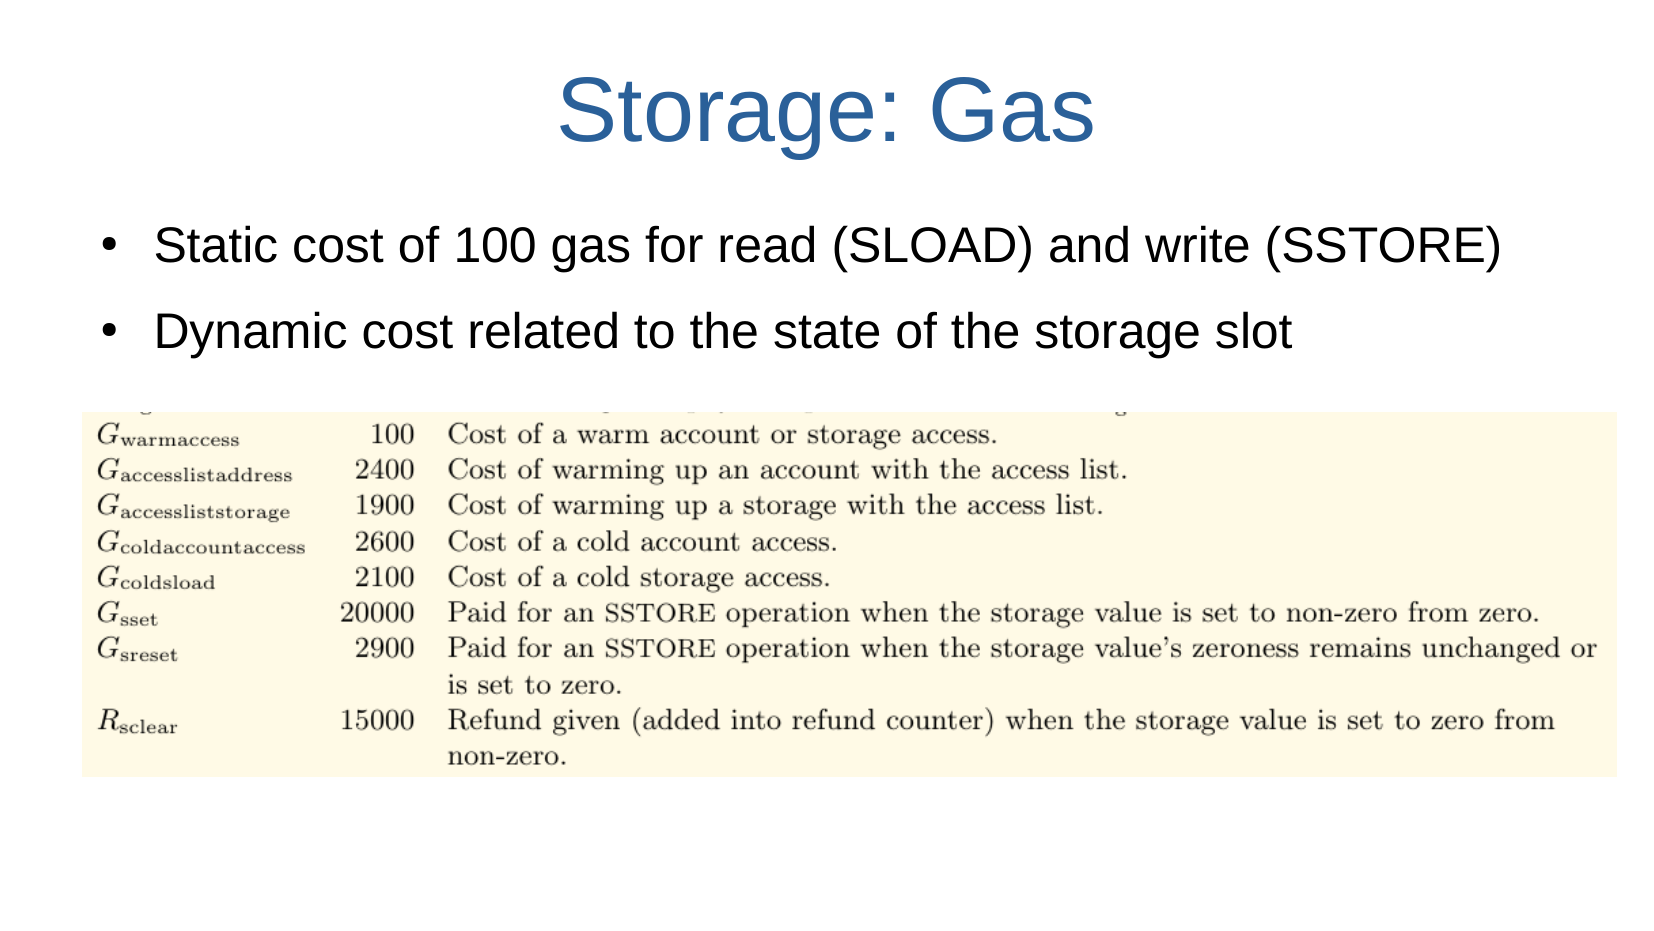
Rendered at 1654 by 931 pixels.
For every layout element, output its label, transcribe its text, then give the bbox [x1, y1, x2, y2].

picture [82, 412, 1617, 777]
title Storage: Gas [82, 32, 1571, 188]
list Static cost of 100 gas for read (SLOAD) and write (SSTORE) Dynamic cost related to the state of the storage slot [82, 217, 1565, 412]
